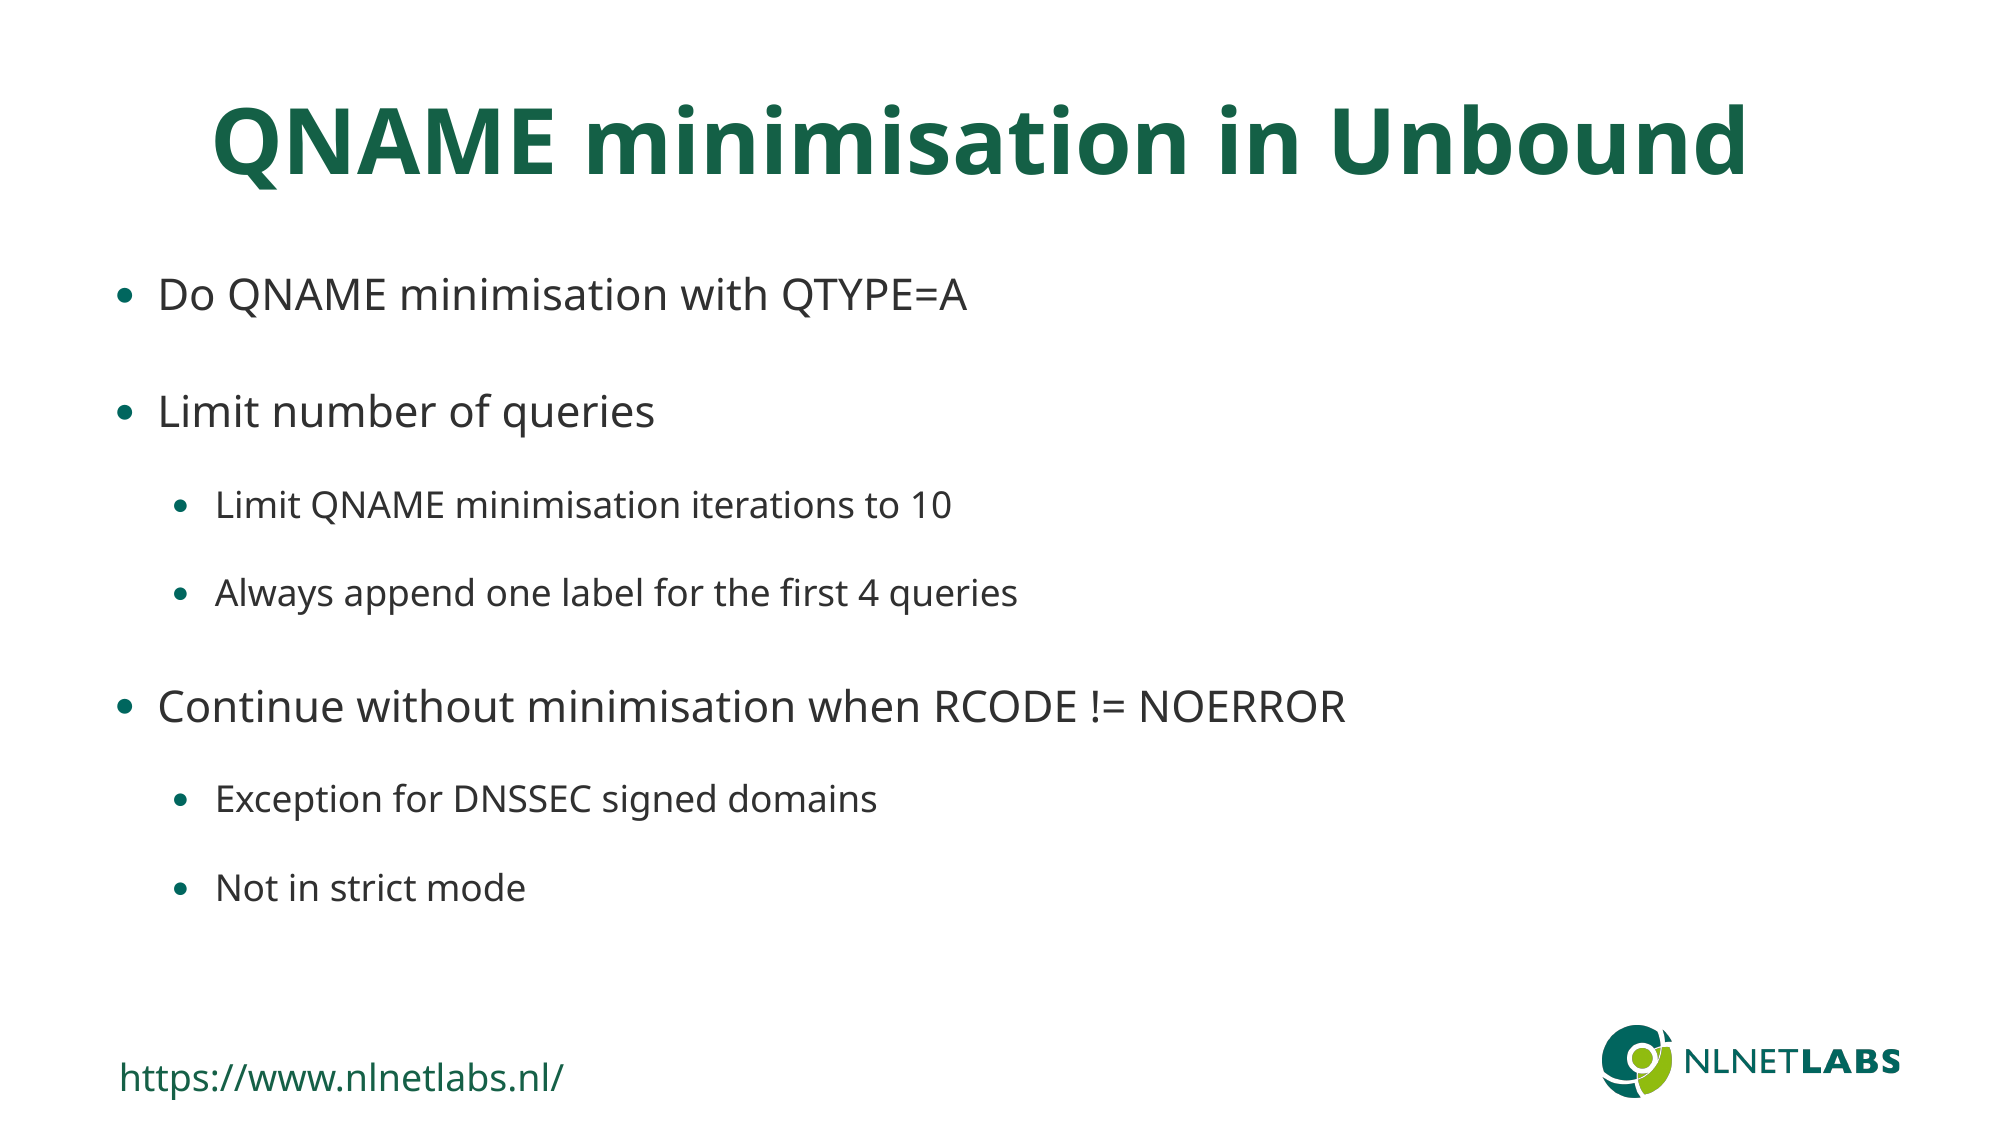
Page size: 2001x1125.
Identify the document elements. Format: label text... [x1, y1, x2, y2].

title QNAME minimisation in Unbound [210, 44, 1900, 233]
list Do QNAME minimisation with QTYPE=A Limit number of queries Limit QNAME minimisation iterations to 10 Always append one label for the first 4 queries Continue without minimisation when RCODE != NOERROR Exception for DNSSEC signed domains Not in strict mode [99, 263, 1900, 916]
picture [1602, 1025, 1900, 1098]
